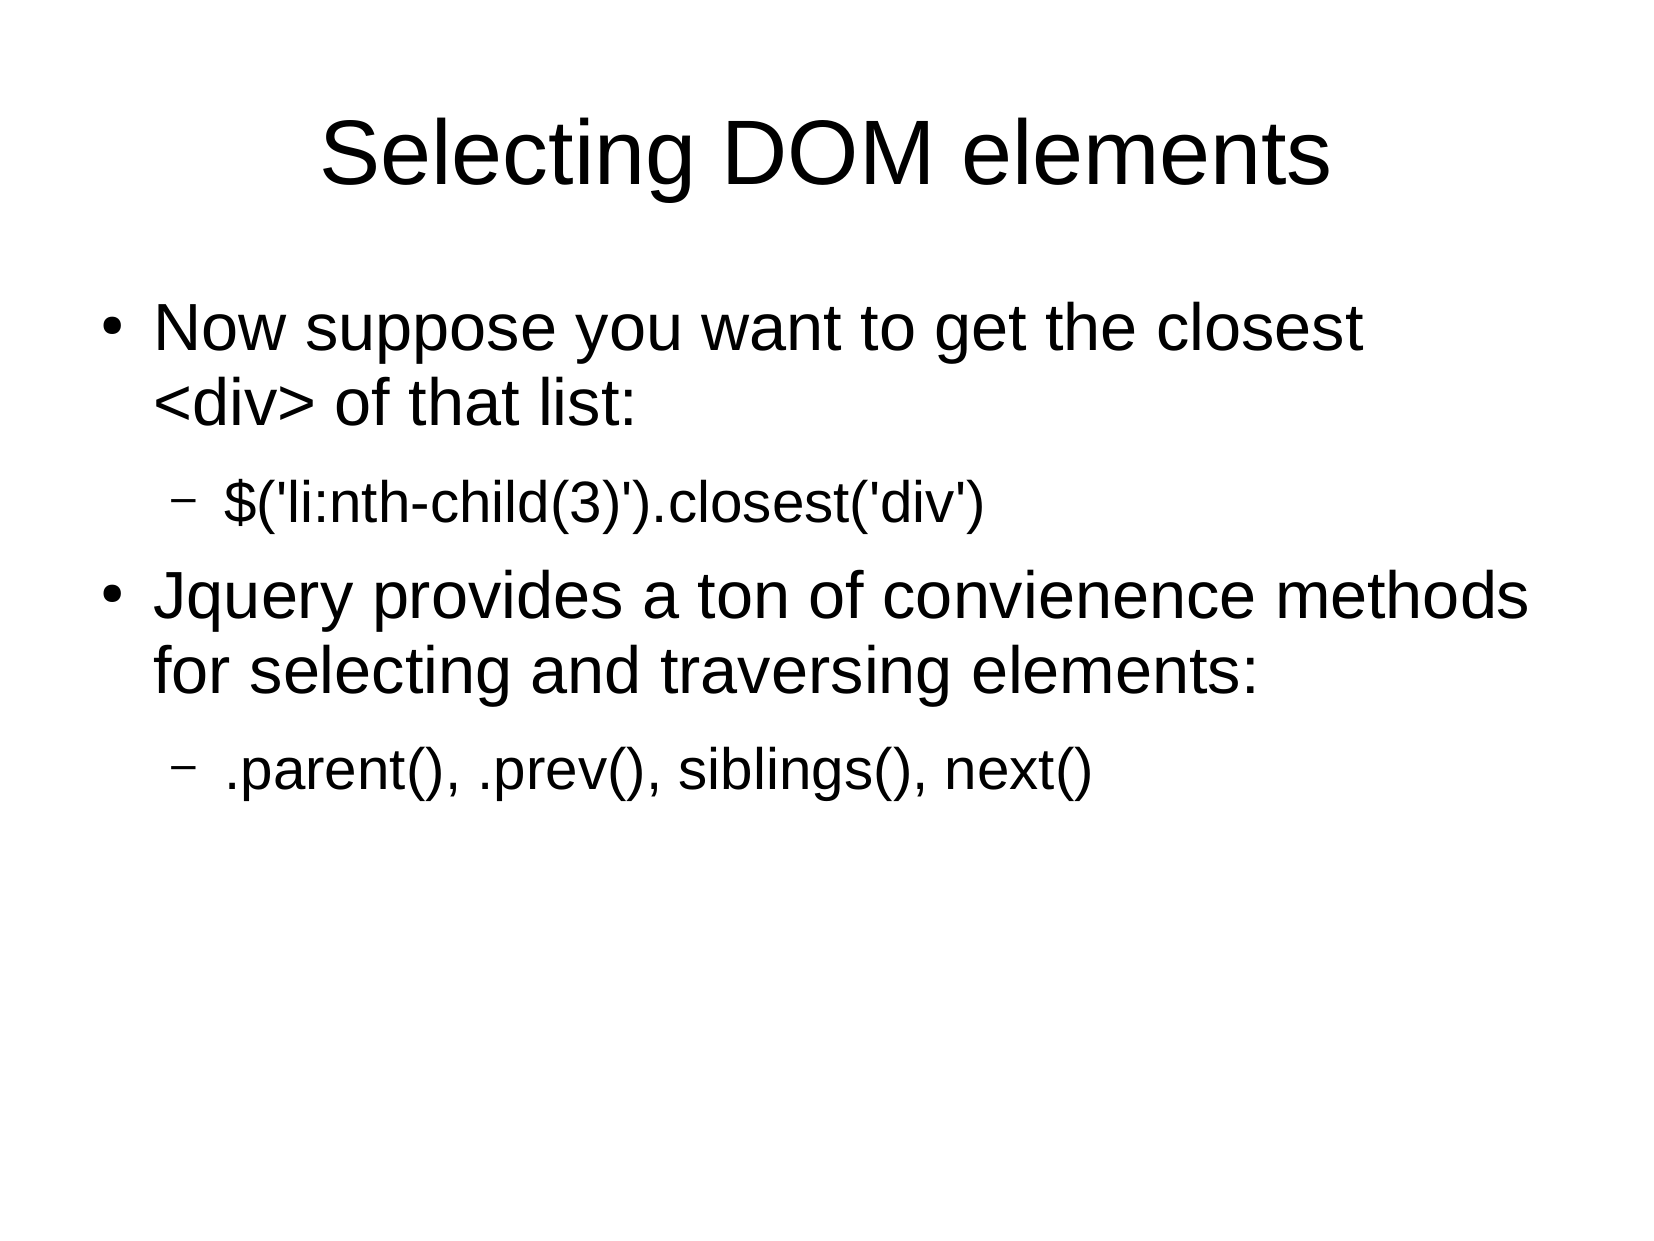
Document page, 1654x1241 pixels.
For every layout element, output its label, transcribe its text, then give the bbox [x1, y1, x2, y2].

list Now suppose you want to get the closest <div> of that list: $('li:nth-child(3)').closest('div') Jquery provides a ton of convienence methods for selecting and traversing elements: .parent(), .prev(), siblings(), next() [82, 290, 1538, 1010]
title Selecting DOM elements [82, 49, 1571, 257]
